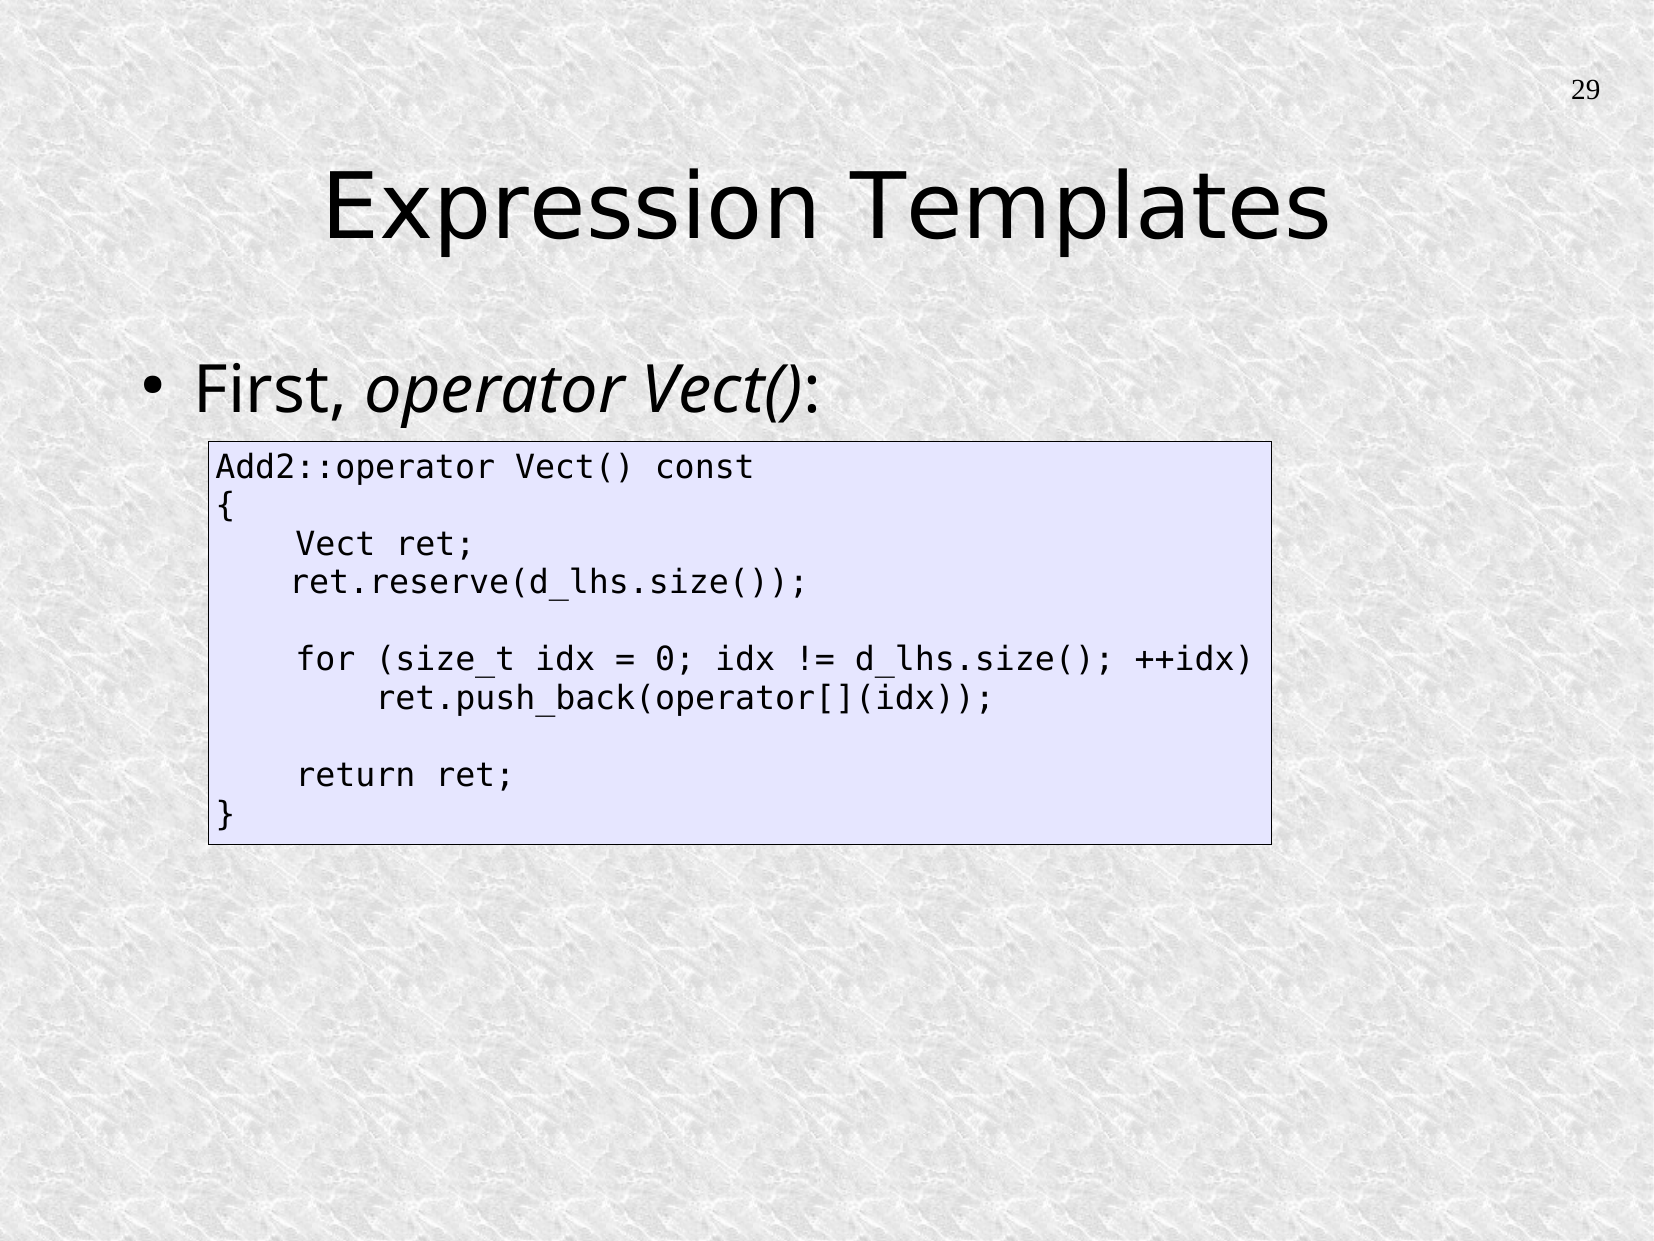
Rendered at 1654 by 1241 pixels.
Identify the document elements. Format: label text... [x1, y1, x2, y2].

text_box Add2::operator Vect() const { Vect ret; ret.reserve(d_lhs.size()); for (size_t idx = 0; idx != d_lhs.size(); ++idx) ret.push_back(operator[](idx)); return ret; } [215, 447, 1256, 872]
list First, operator Vect(): [123, 341, 1536, 1241]
picture [0, 0, 1654, 1241]
title Expression Templates [121, 102, 1534, 310]
